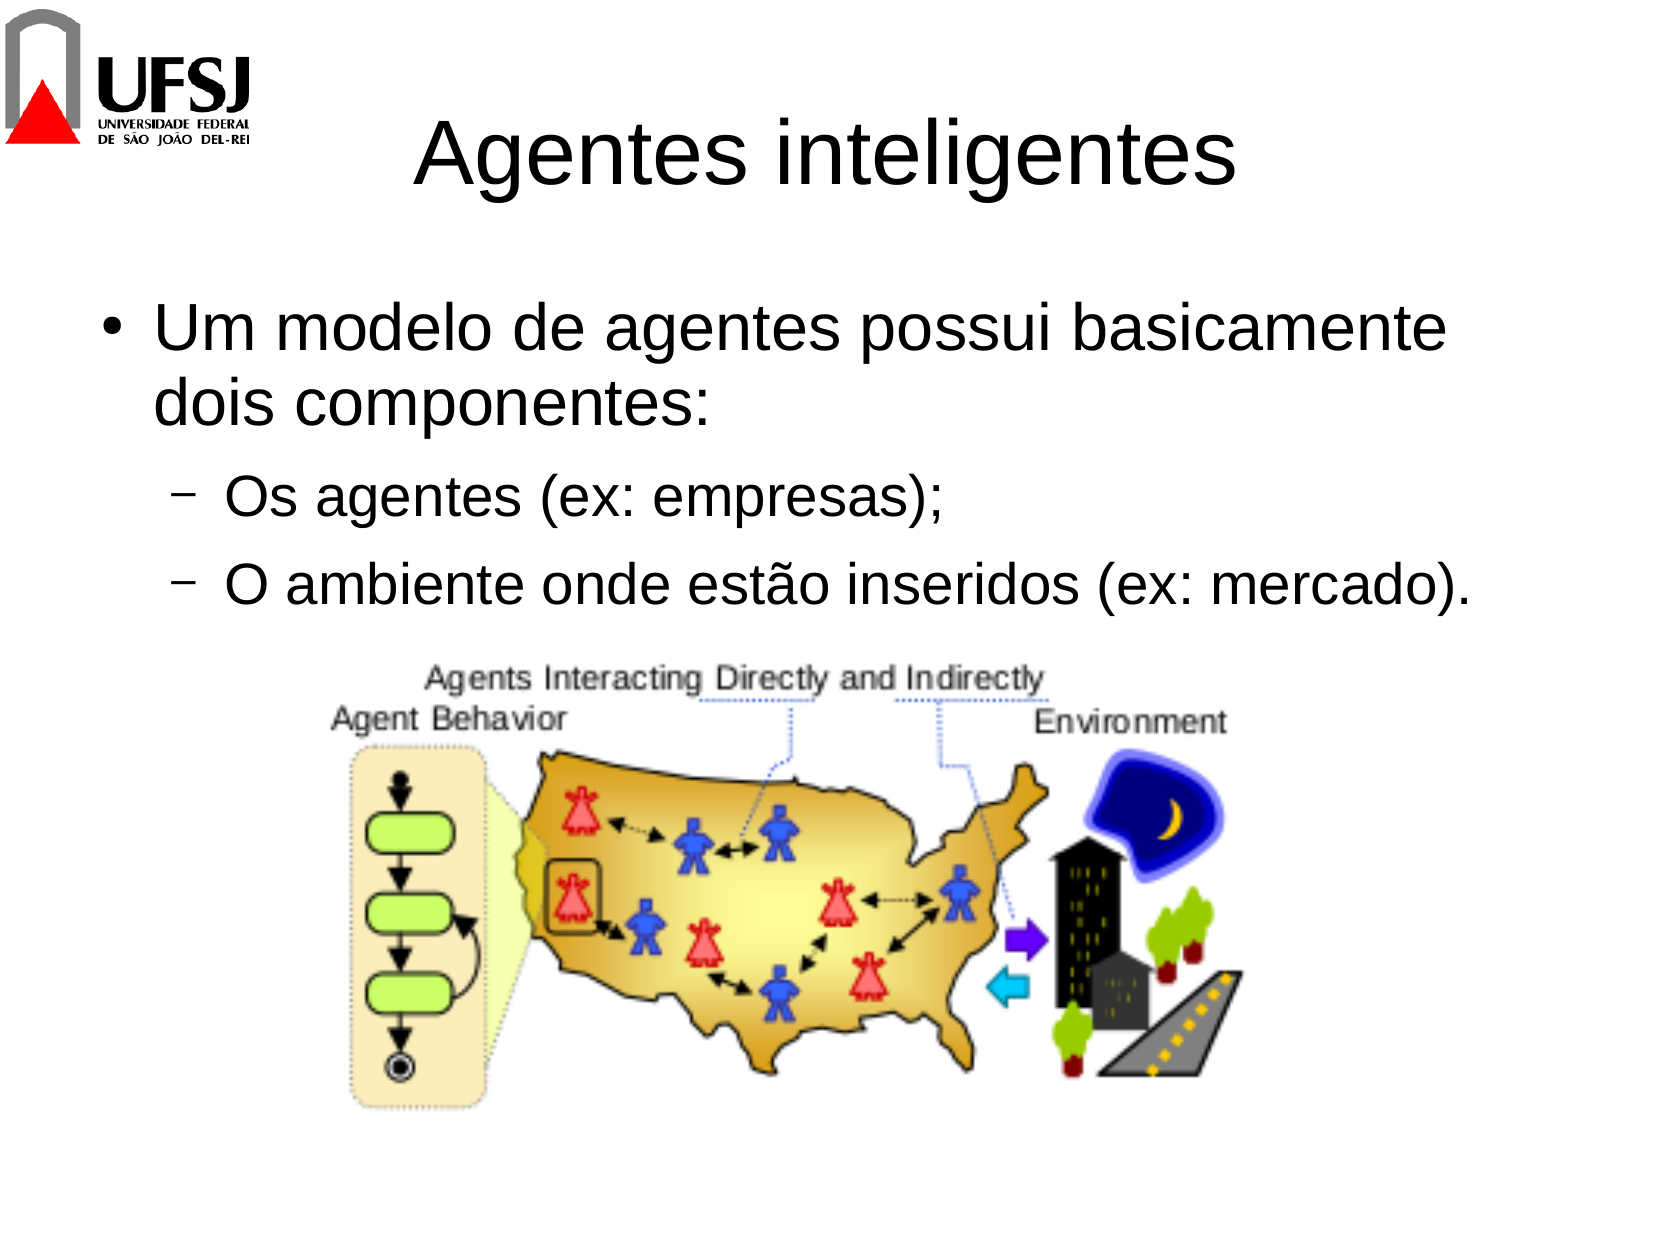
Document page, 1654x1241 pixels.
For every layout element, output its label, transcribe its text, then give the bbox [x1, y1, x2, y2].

picture [5, 9, 249, 146]
picture [307, 653, 1259, 1131]
list Um modelo de agentes possui basicamente dois componentes: Os agentes (ex: empresas); O ambiente onde estão inseridos (ex: mercado). [82, 290, 1571, 1010]
title Agentes inteligentes [82, 49, 1571, 257]
